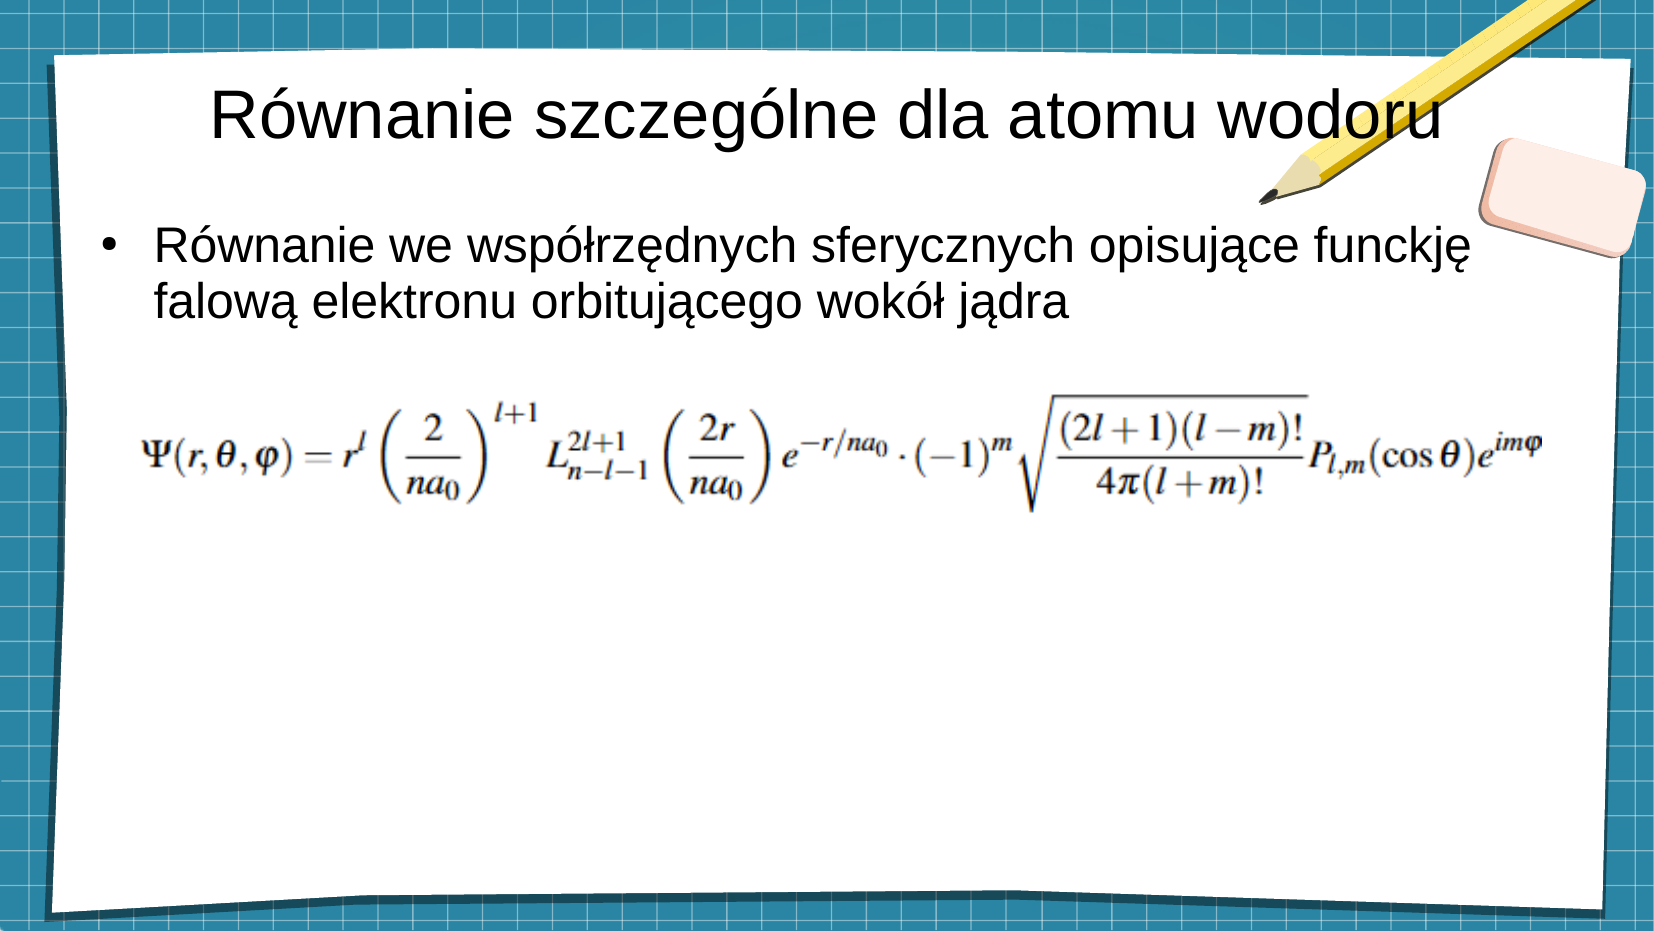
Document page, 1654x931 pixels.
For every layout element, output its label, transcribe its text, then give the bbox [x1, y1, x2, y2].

picture [118, 383, 1542, 519]
title Równanie szczególne dla atomu wodoru [82, 37, 1571, 193]
list Równanie we współrzędnych sferycznych opisujące funckję falową elektronu orbitującego wokół jądra [82, 217, 1571, 758]
